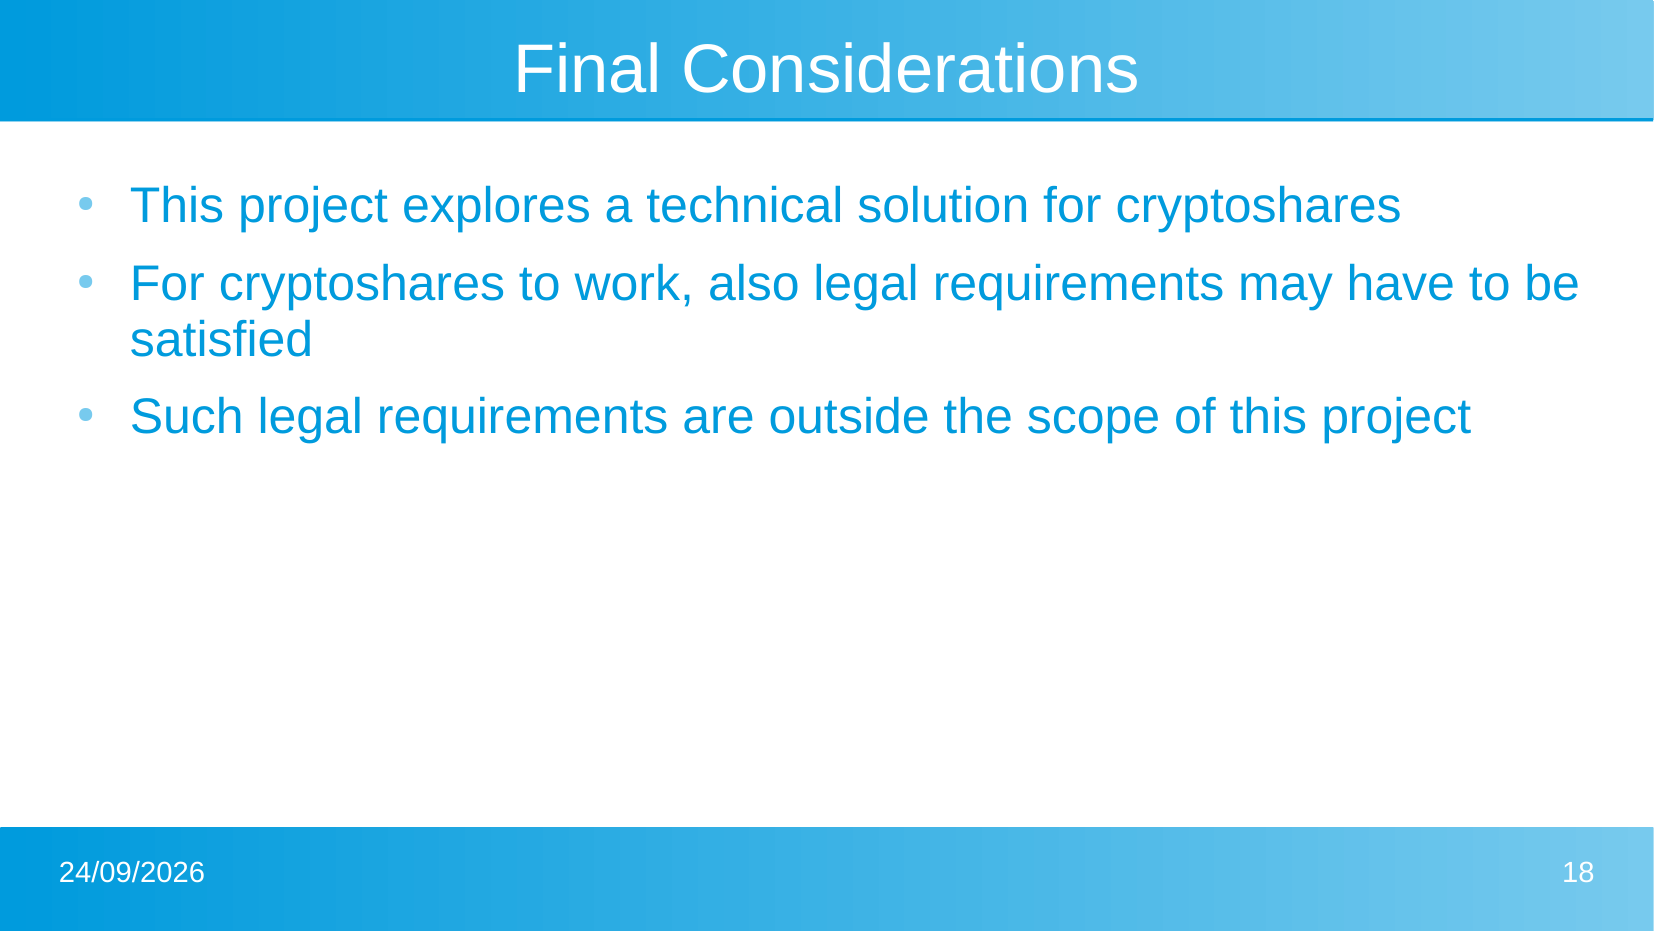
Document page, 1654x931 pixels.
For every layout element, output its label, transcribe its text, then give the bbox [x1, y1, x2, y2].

list This project explores a technical solution for cryptoshares For cryptoshares to work, also legal requirements may have to be satisfied Such legal requirements are outside the scope of this project [59, 177, 1595, 768]
title Final Considerations [59, 29, 1595, 108]
